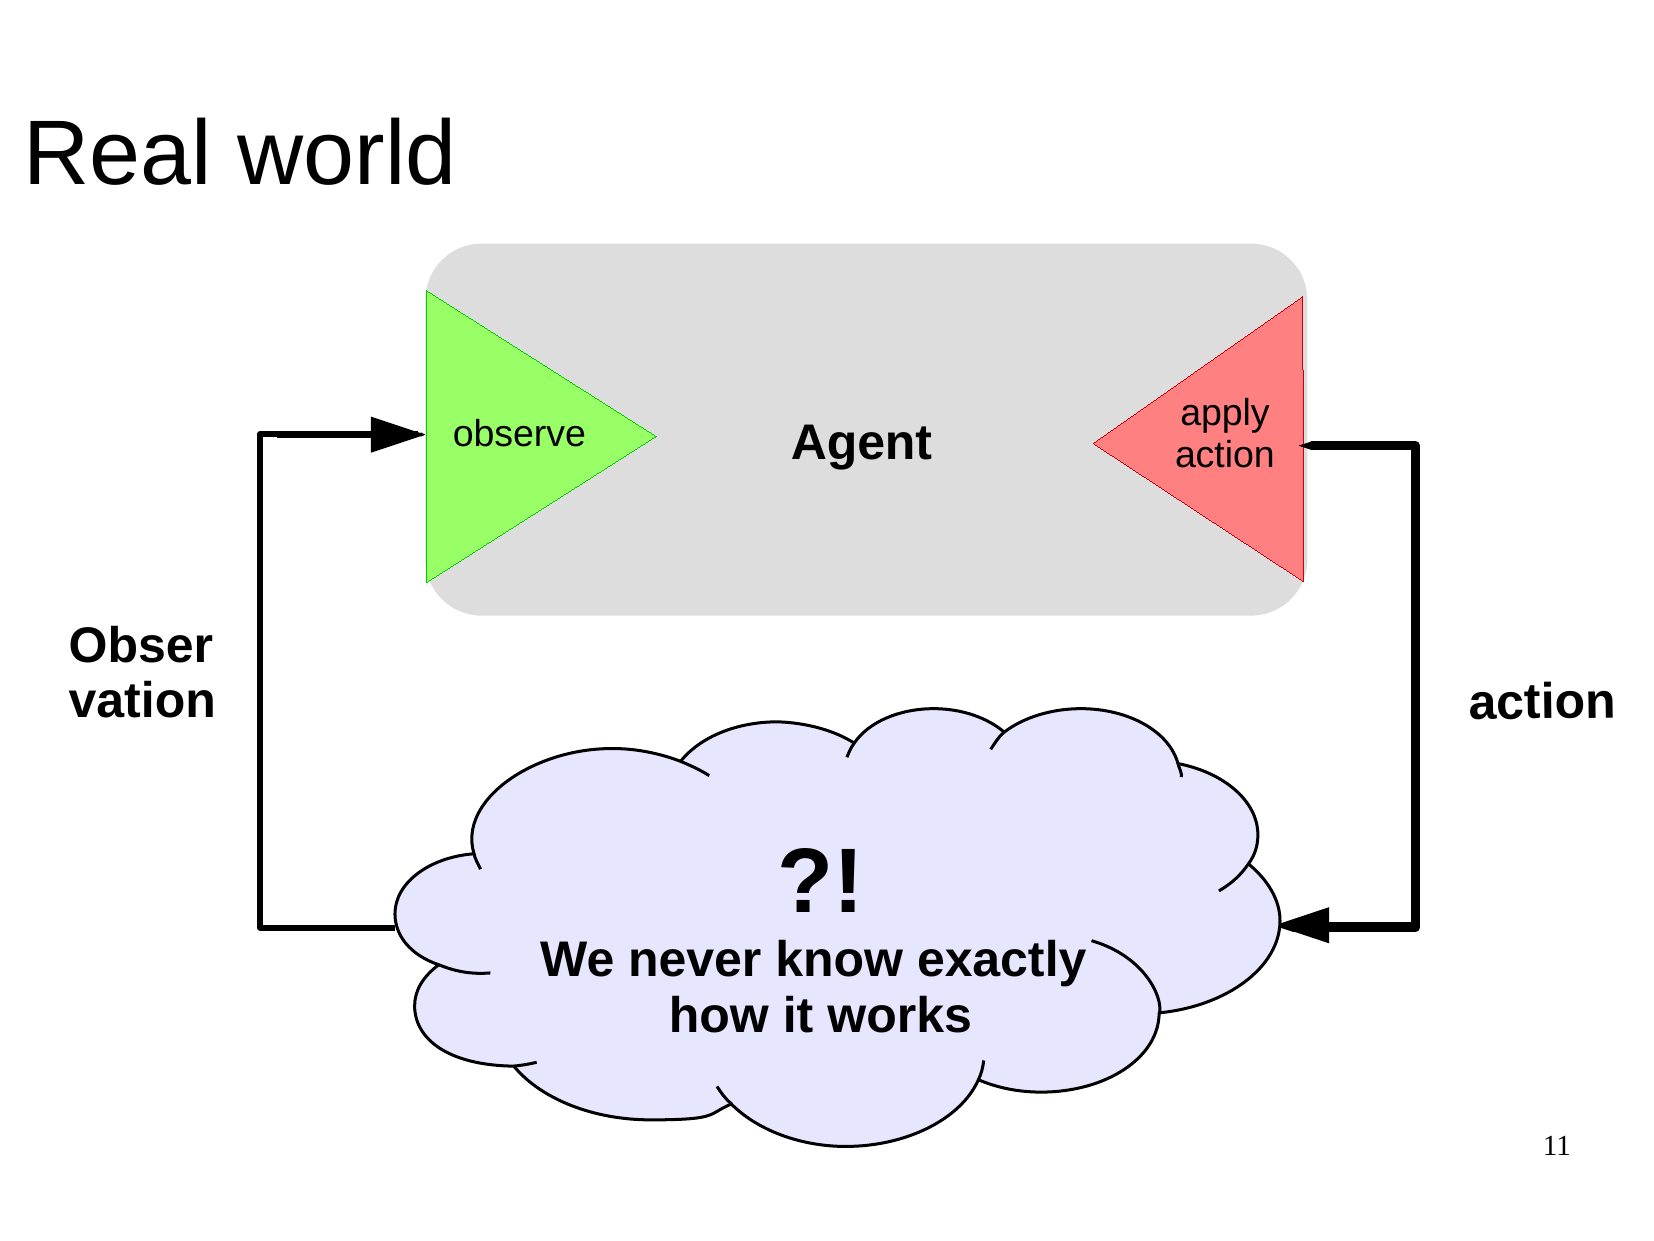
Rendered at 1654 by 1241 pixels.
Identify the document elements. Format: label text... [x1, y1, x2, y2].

text_box [416, 234, 1317, 625]
text_box action [1444, 655, 1654, 748]
text_box [446, 1052, 1145, 1147]
text_box [475, 708, 1281, 1006]
text_box Agent [685, 398, 1039, 488]
text_box apply action [1151, 375, 1299, 493]
text_box Observation [45, 600, 241, 746]
title Real world [23, 49, 1512, 257]
text_box ?! We never know exactly how it works [445, 821, 1196, 1052]
text_box observe [404, 396, 635, 472]
text_box [394, 859, 445, 1052]
